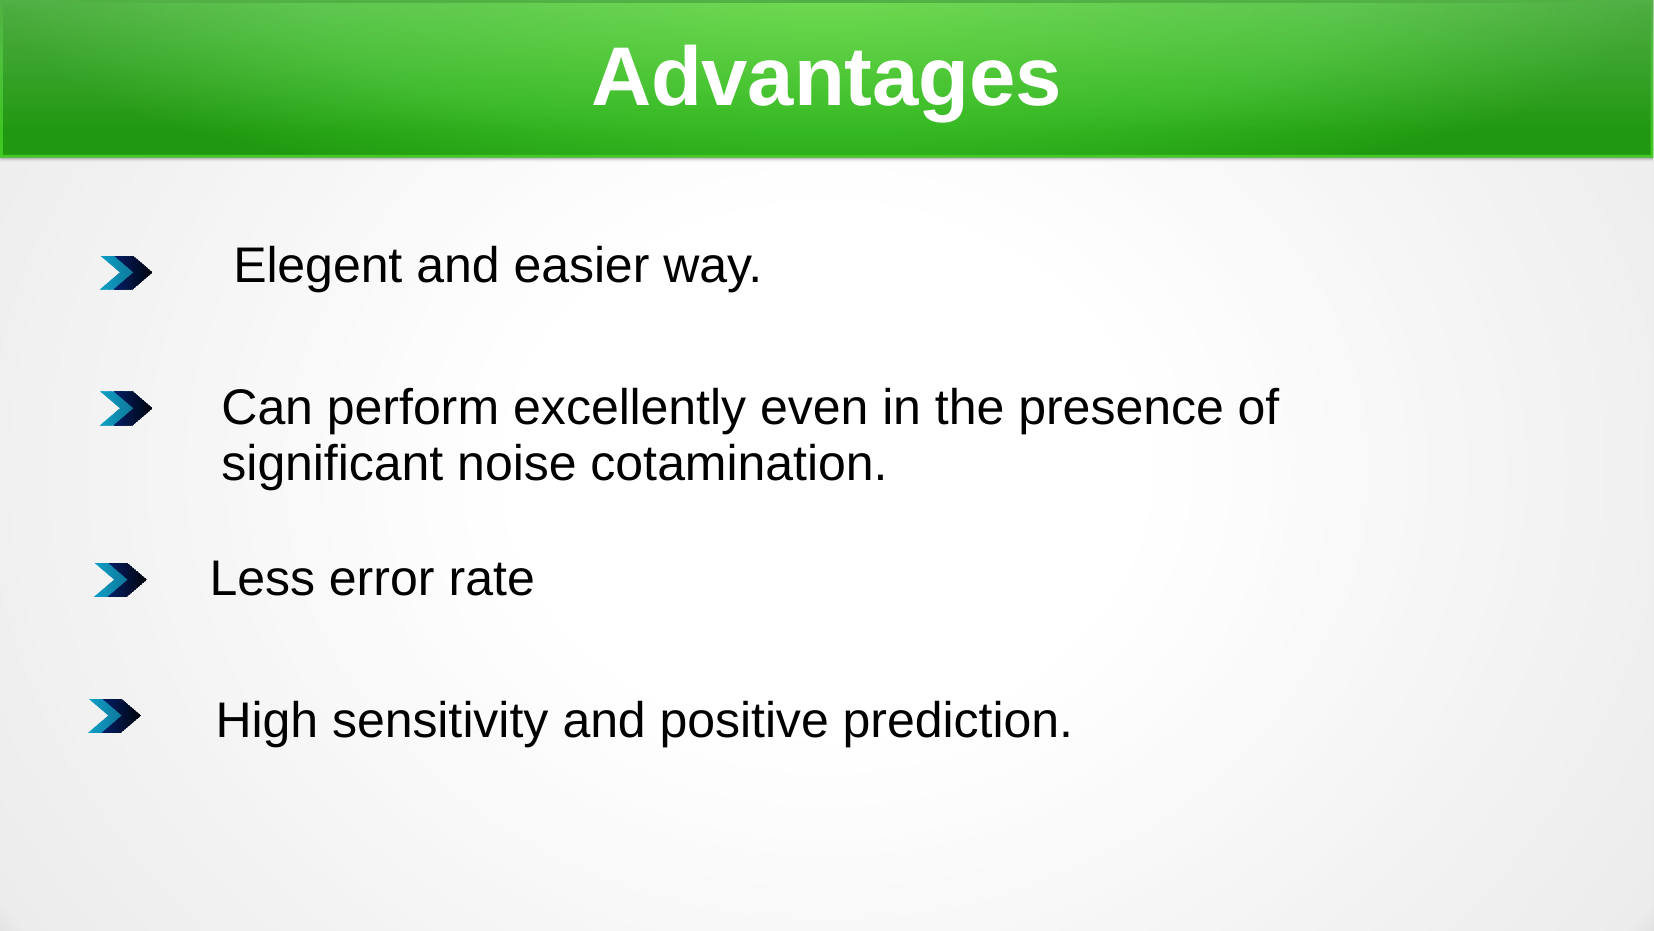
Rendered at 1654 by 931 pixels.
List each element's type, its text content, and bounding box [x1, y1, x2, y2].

title Advantages [82, 23, 1571, 130]
text_box Elegent and easier way. [218, 230, 911, 301]
text_box Less error rate [194, 543, 721, 614]
picture [86, 697, 143, 735]
picture [92, 561, 149, 599]
text_box Can perform excellently even in the presence of significant noise cotamination. [206, 372, 1380, 499]
text_box High sensitivity and positive prediction. [200, 685, 1364, 768]
picture [98, 253, 155, 292]
picture [98, 389, 155, 428]
